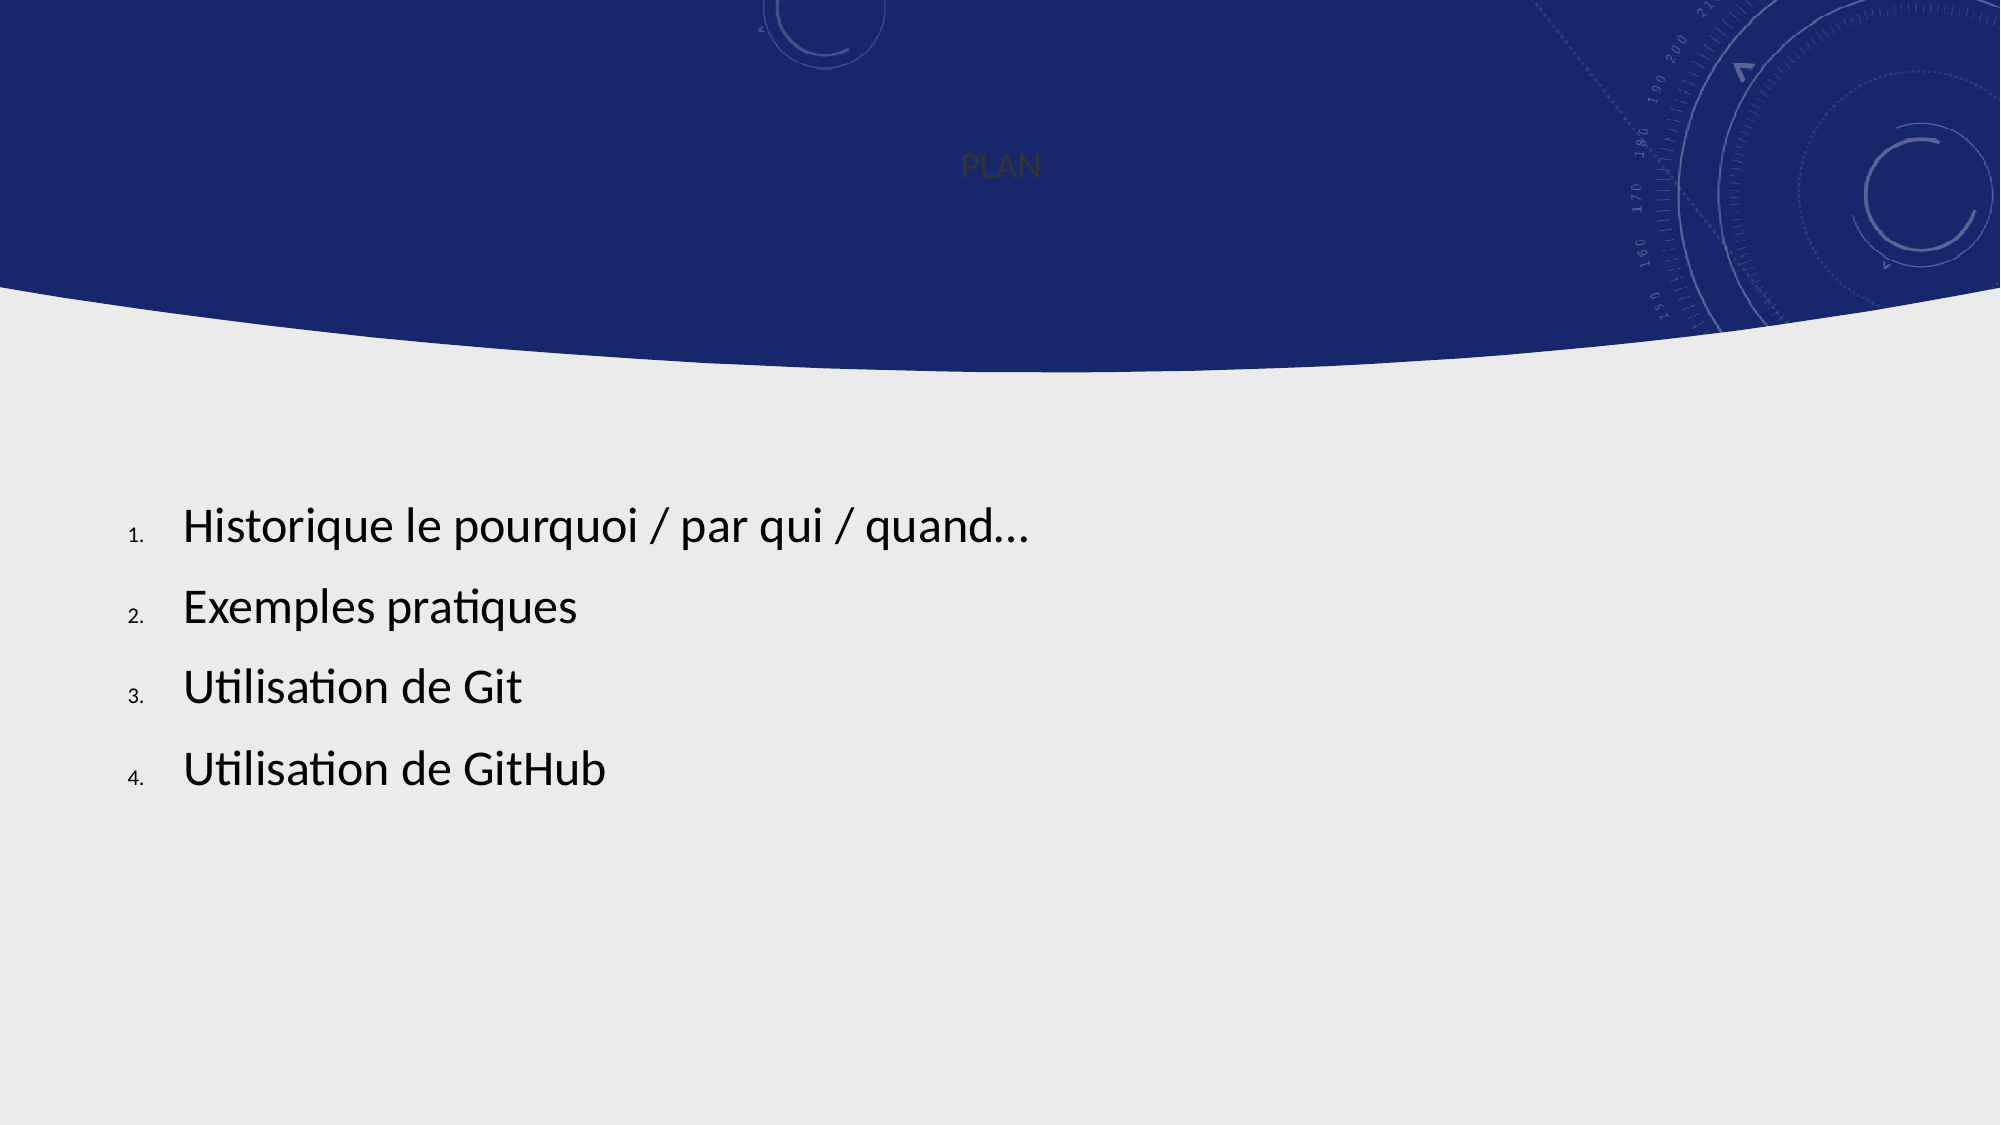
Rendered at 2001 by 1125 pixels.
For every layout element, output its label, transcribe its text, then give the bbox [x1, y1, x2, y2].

text_box [0, 0, 2000, 1125]
title PLAN [917, 139, 1083, 330]
picture [667, 0, 2000, 373]
text_box Historique le pourquoi / par qui / quand… Exemples pratiques Utilisation de Git Utilisation de GitHub [125, 469, 1315, 795]
